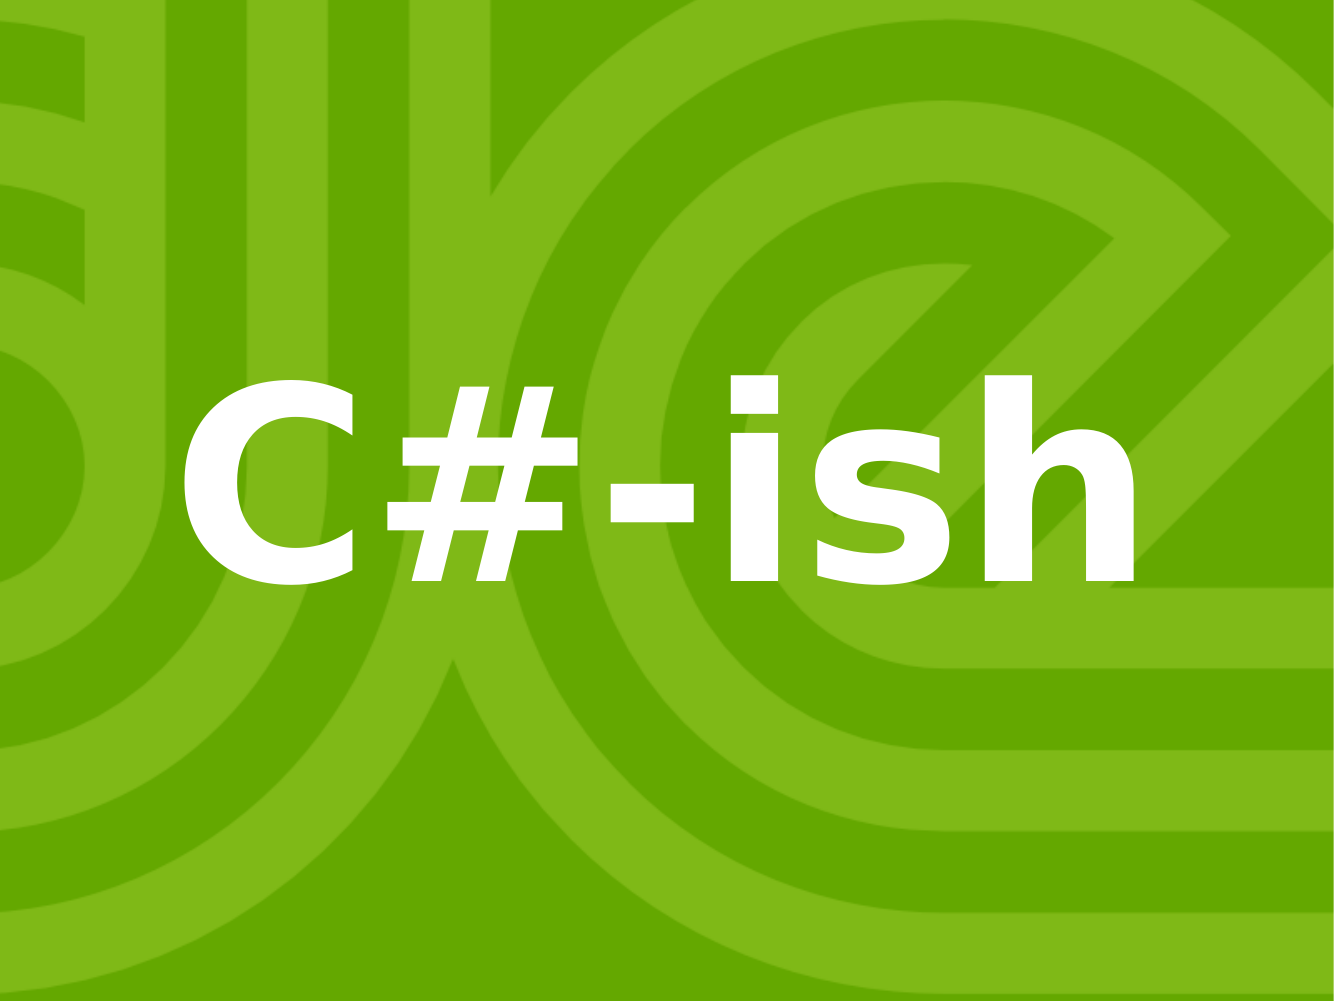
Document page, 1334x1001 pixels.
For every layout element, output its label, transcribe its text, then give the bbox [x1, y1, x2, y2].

text_box C#-ish [156, 322, 1178, 653]
picture [0, 0, 1334, 1001]
